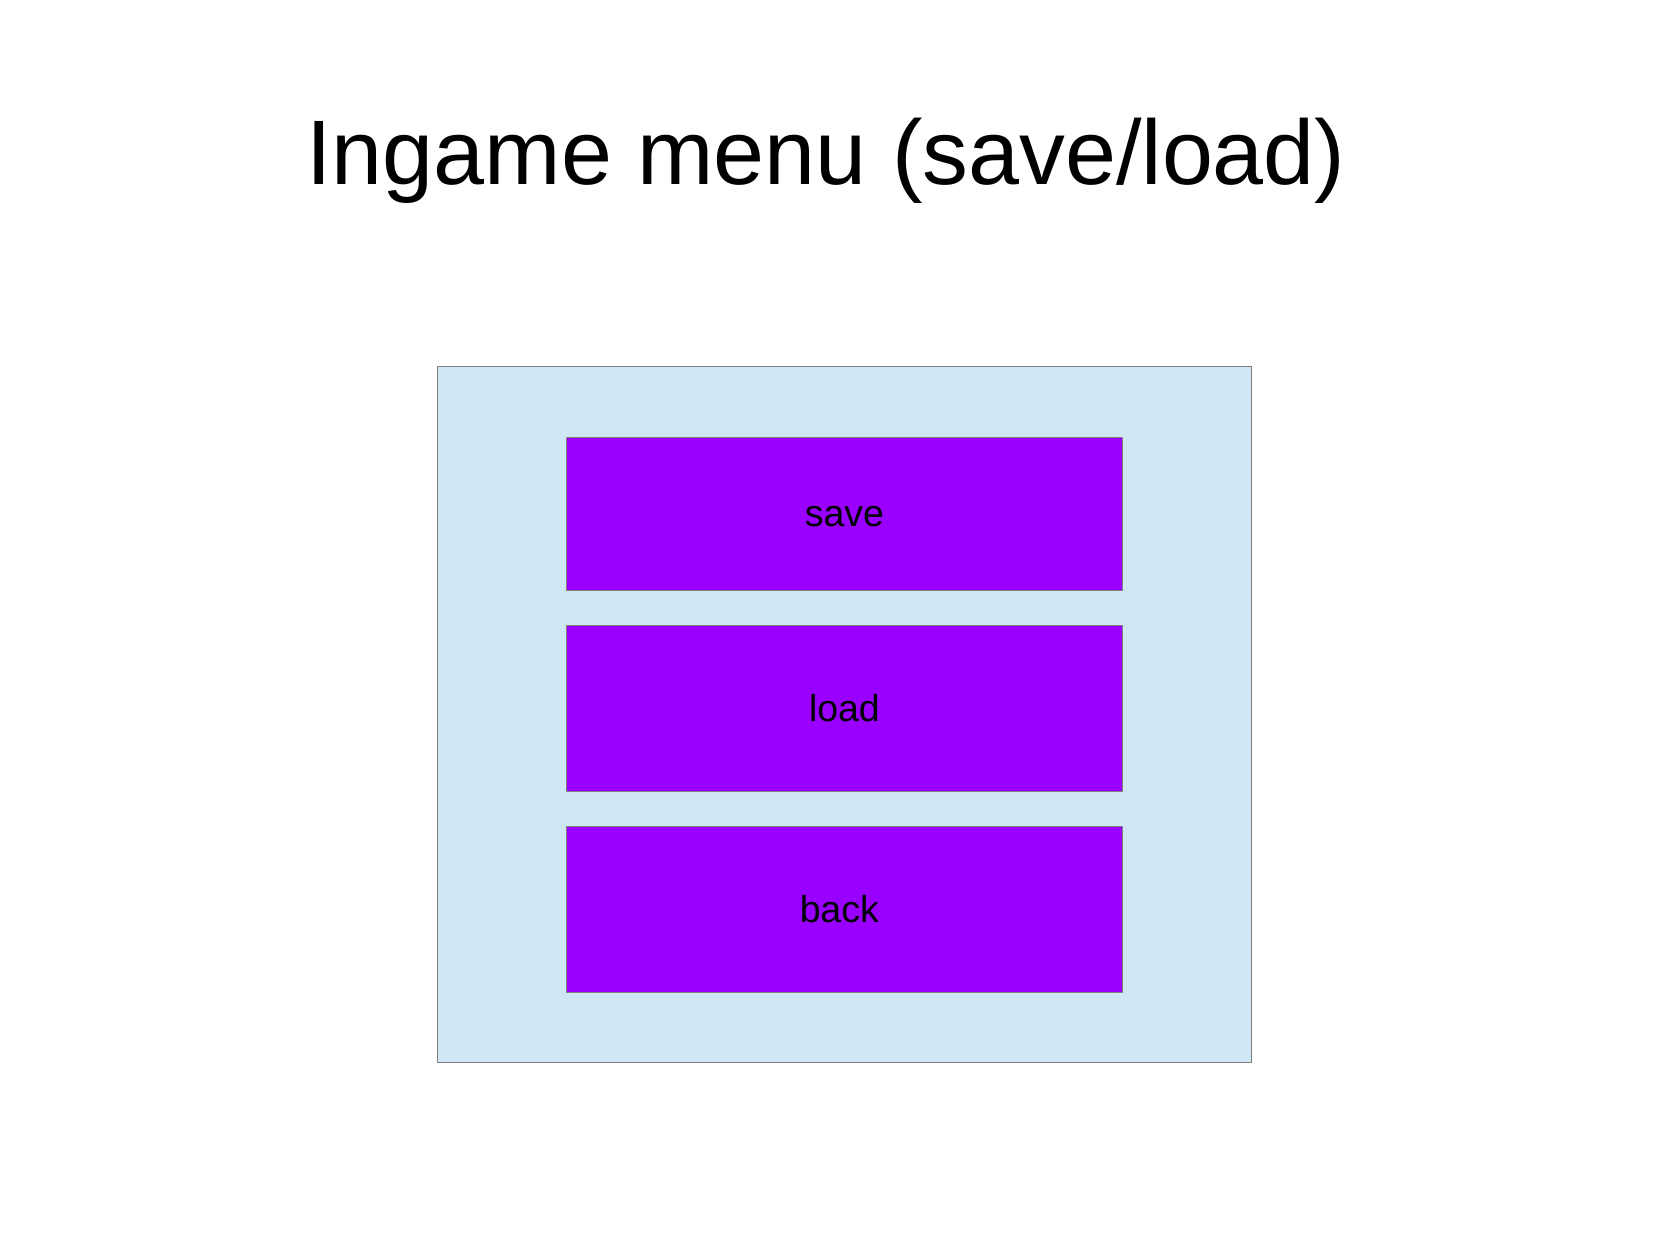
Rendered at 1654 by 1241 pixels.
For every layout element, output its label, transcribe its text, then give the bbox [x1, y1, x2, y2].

text_box save [566, 437, 1123, 591]
title Ingame menu (save/load) [82, 49, 1571, 257]
text_box back [566, 826, 1123, 993]
text_box load [566, 625, 1123, 792]
text_box [437, 366, 1252, 1063]
